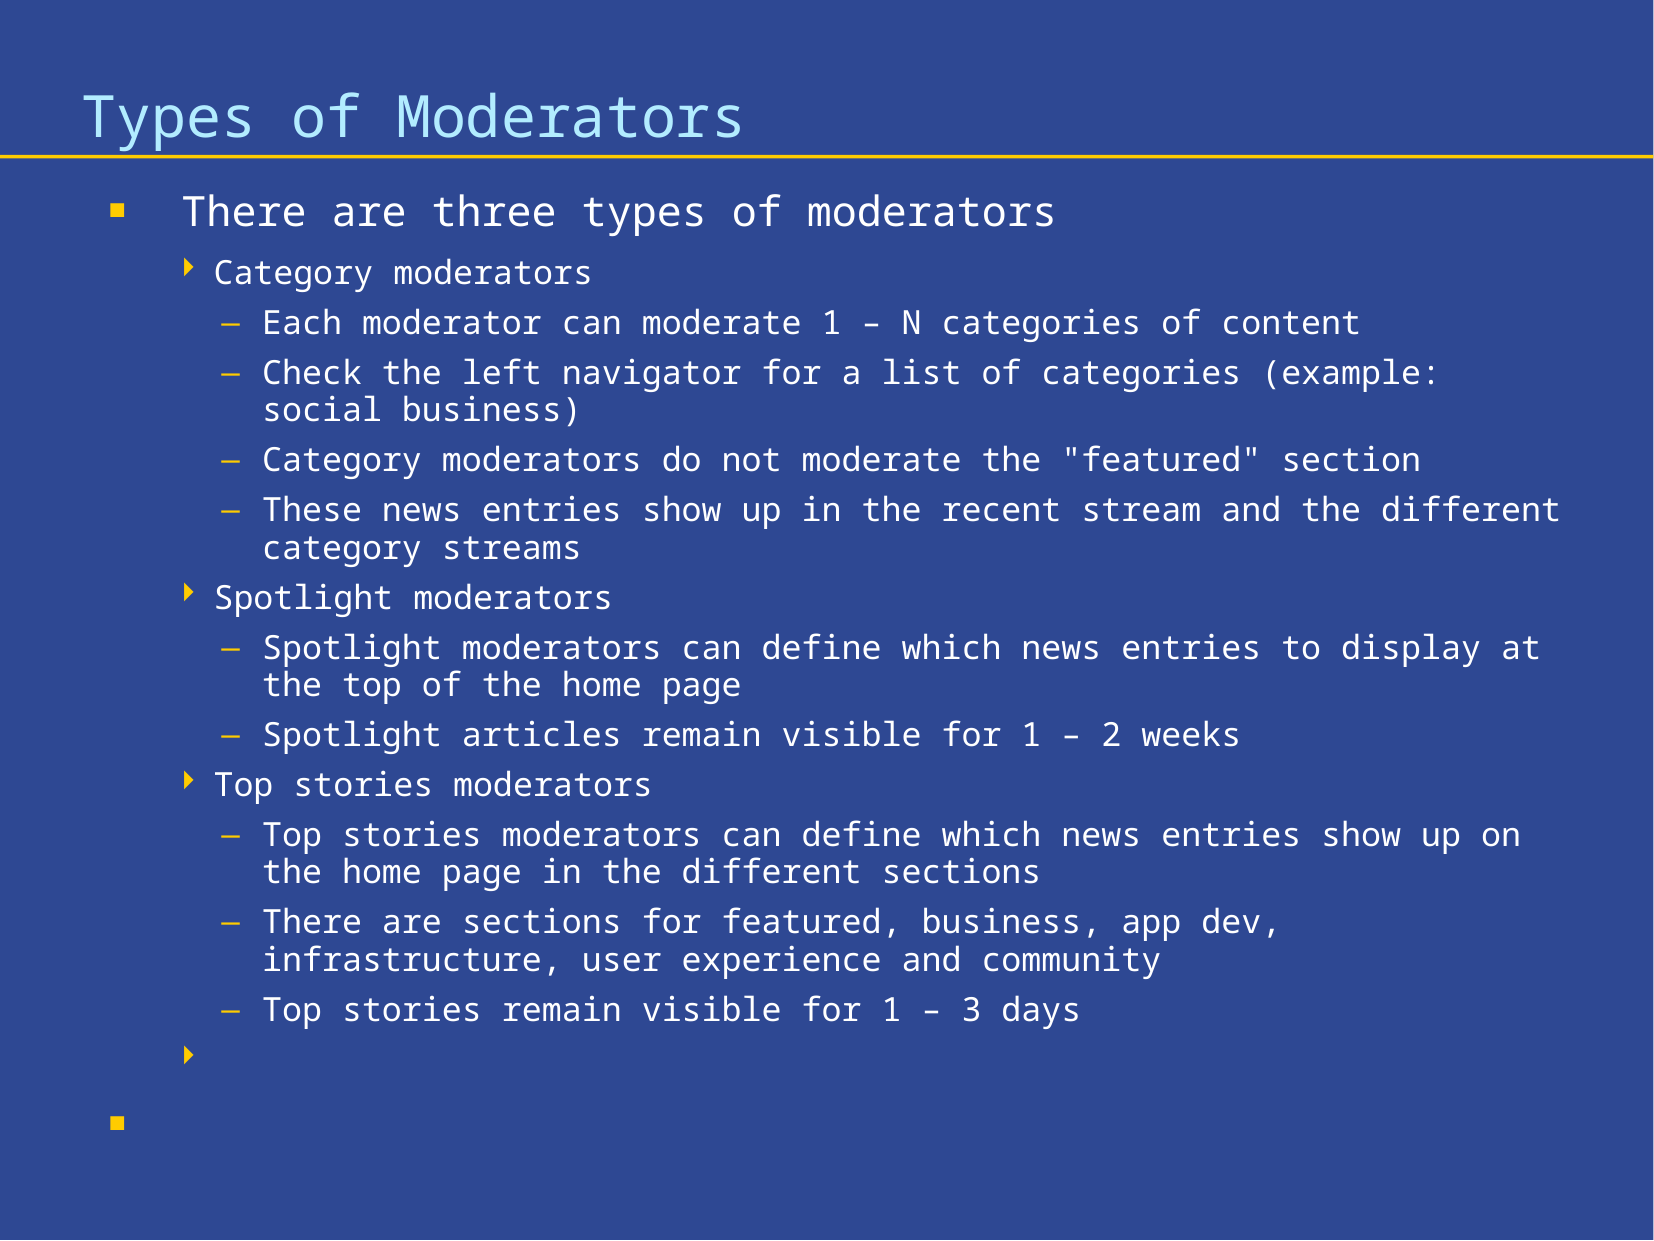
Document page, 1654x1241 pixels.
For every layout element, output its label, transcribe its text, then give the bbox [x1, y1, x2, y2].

title Types of Moderators [81, 60, 1573, 151]
list There are three types of moderators Category moderators Each moderator can moderate 1 – N categories of content Check the left navigator for a list of categories (example: social business) Category moderators do not moderate the "featured" section These news entries show up in the recent stream and the different category streams Spotlight moderators Spotlight moderators can define which news entries to display at the top of the home page Spotlight articles remain visible for 1 – 2 weeks Top stories moderators Top stories moderators can define which news entries show up on the home page in the different sections There are sections for featured, business, app dev, infrastructure, user experience and community Top stories remain visible for 1 – 3 days [110, 189, 1570, 1075]
